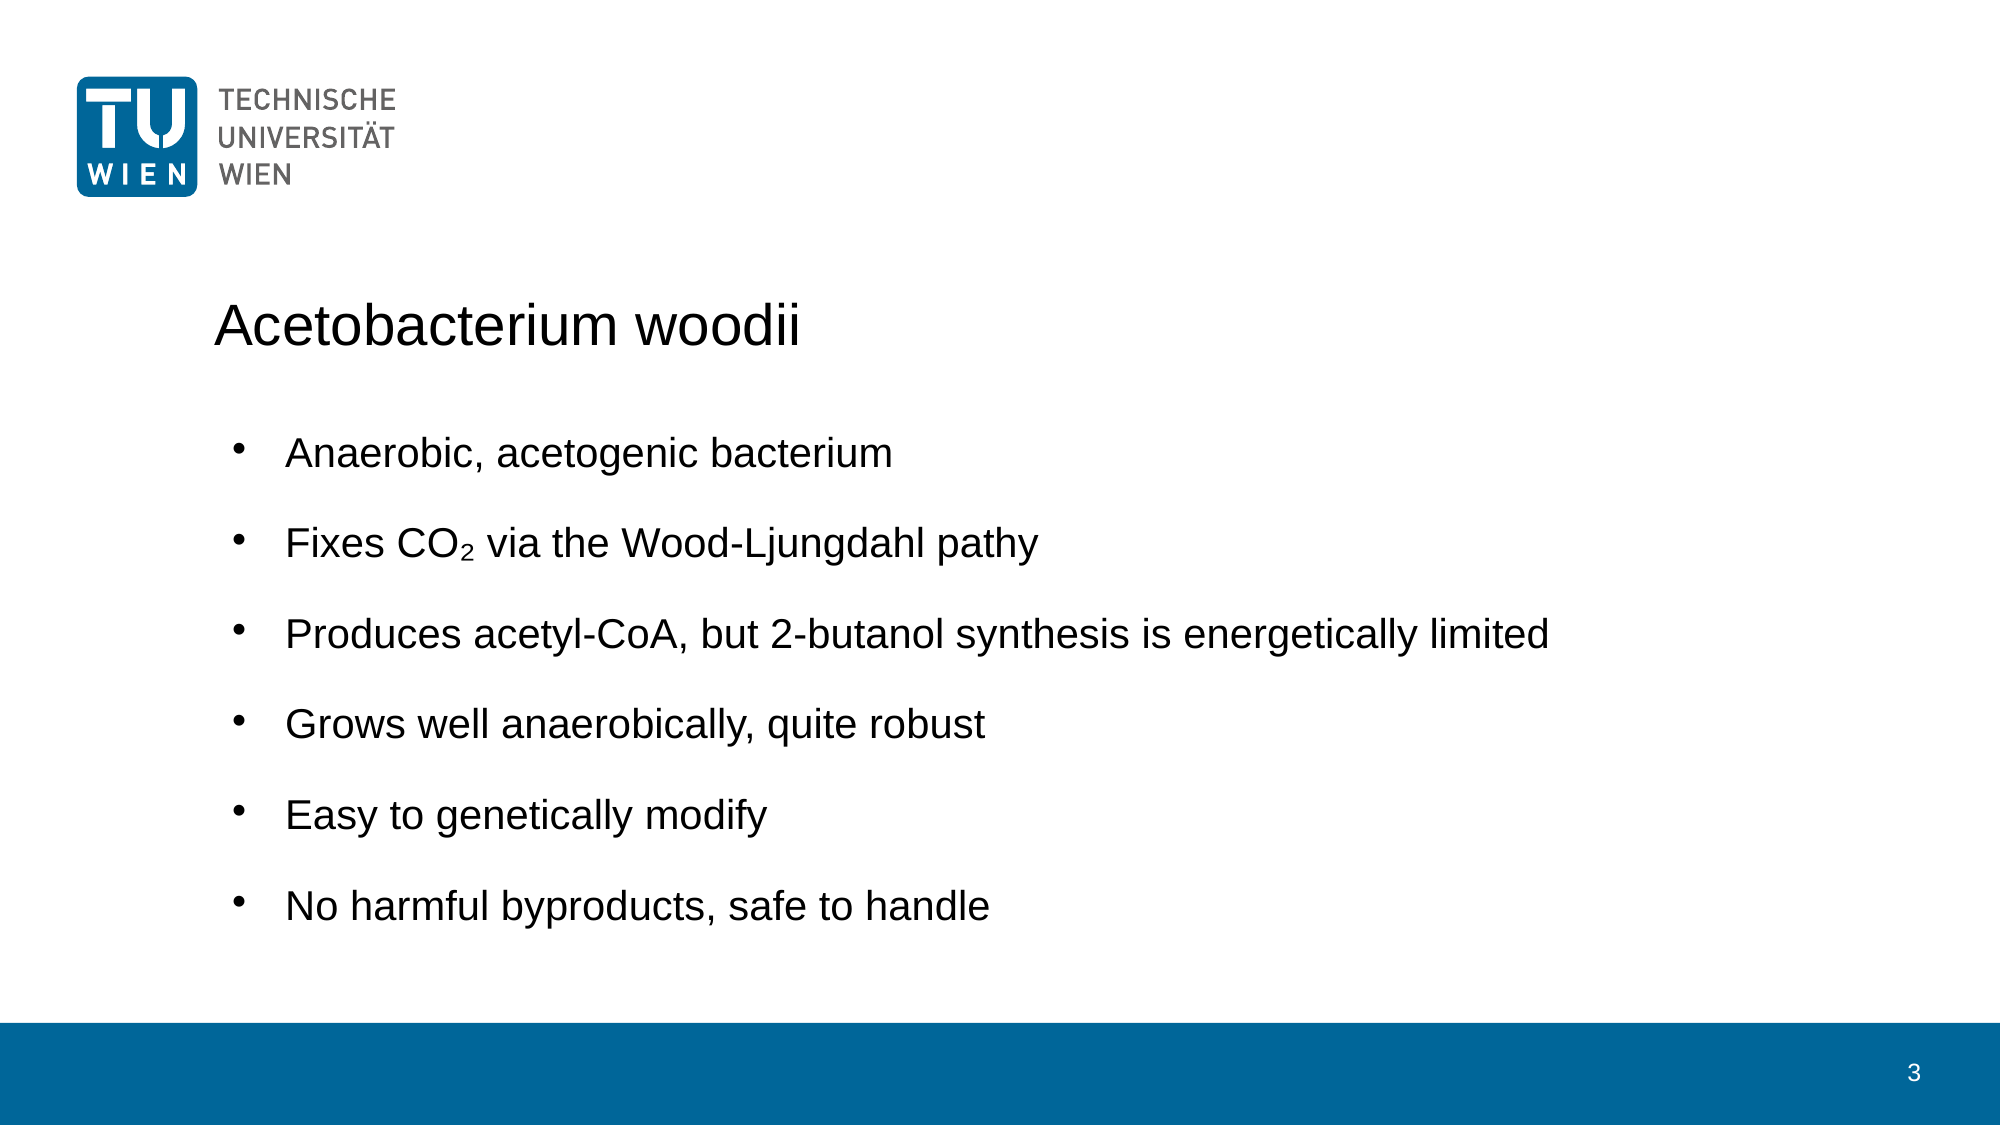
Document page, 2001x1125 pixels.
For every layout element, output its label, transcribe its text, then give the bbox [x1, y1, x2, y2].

title Acetobacterium woodii [214, 254, 1922, 391]
list Anaerobic, acetogenic bacterium Fixes CO₂ via the Wood-Ljungdahl pathy Produces acetyl-CoA, but 2-butanol synthesis is energetically limited Grows well anaerobically, quite robust Easy to genetically modify No harmful byproducts, safe to handle [214, 431, 1922, 941]
